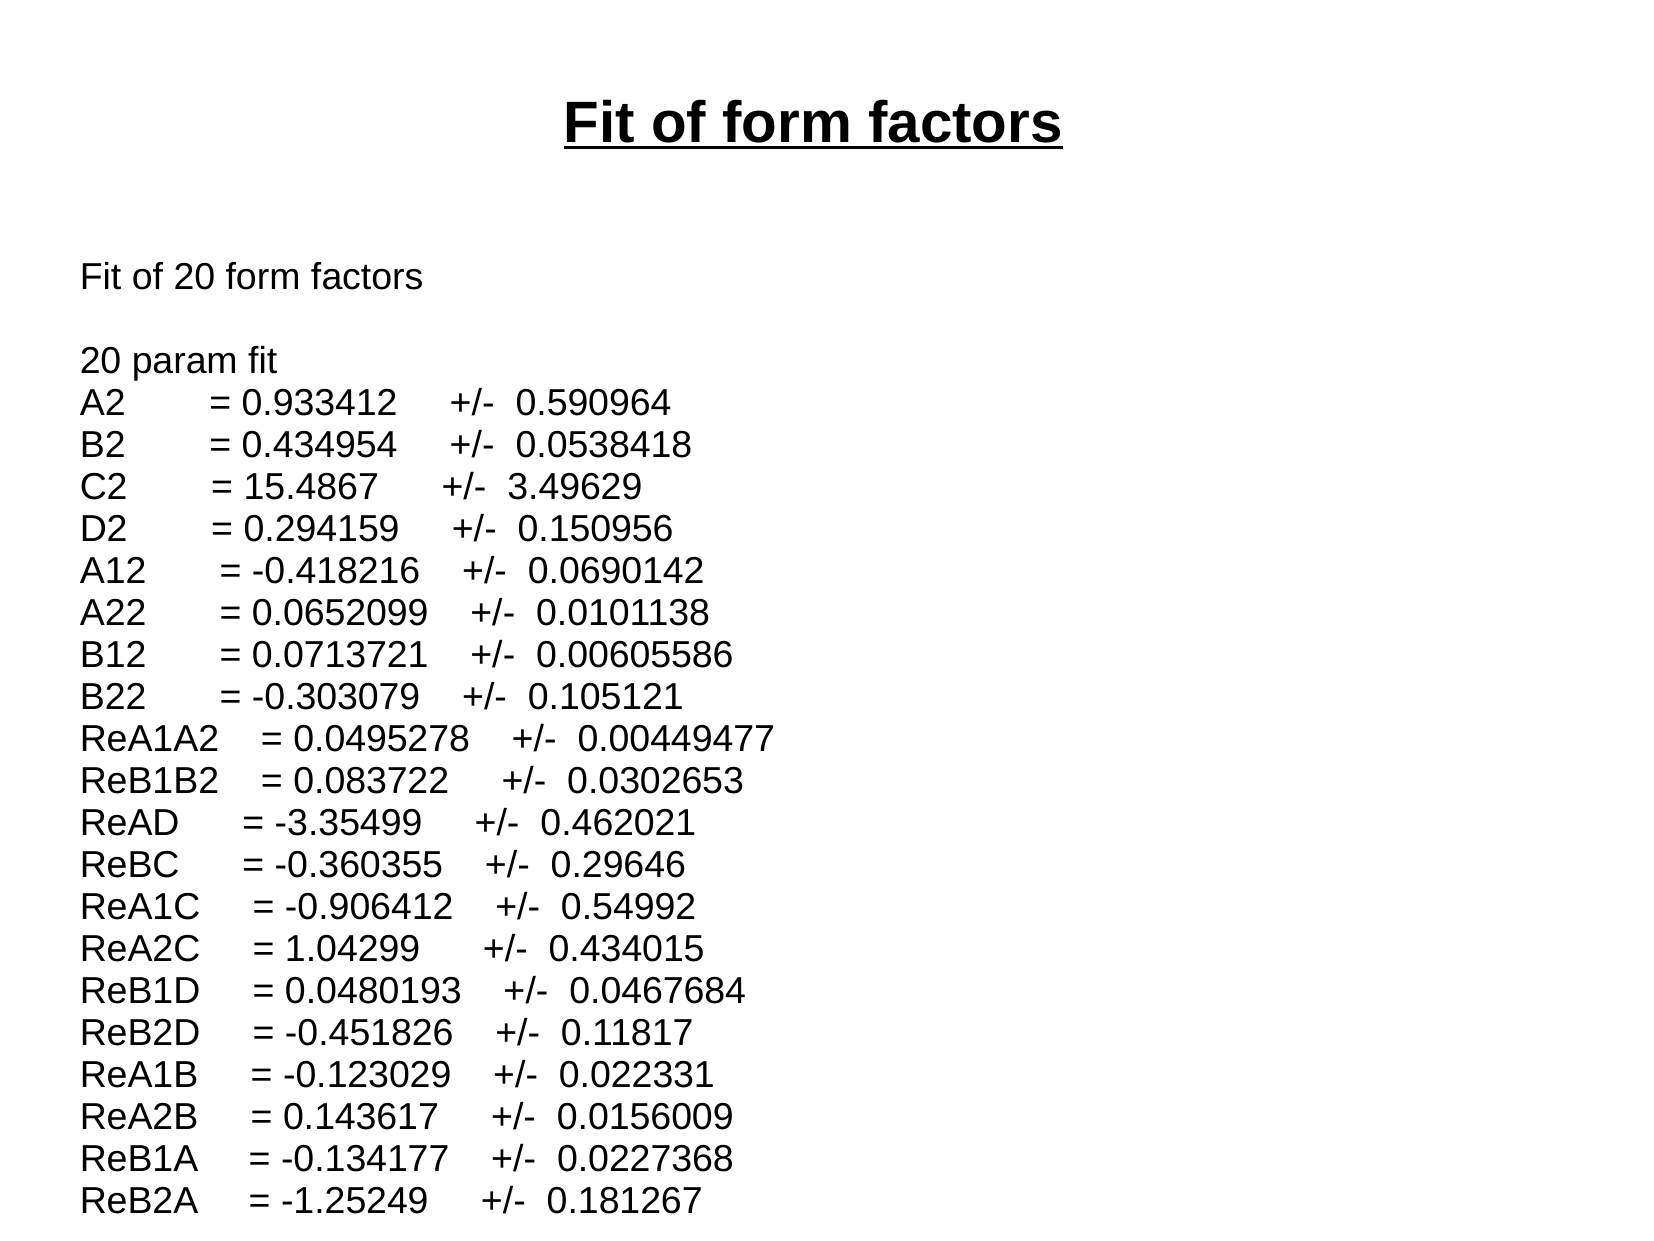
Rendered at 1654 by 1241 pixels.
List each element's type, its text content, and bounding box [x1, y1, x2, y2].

text_box Fit of 20 form factors 20 param fit A2 = 0.933412 +/- 0.590964 B2 = 0.434954 +/- 0.0538418 C2 = 15.4867 +/- 3.49629 D2 = 0.294159 +/- 0.150956 A12 = -0.418216 +/- 0.0690142 A22 = 0.0652099 +/- 0.0101138 B12 = 0.0713721 +/- 0.00605586 B22 = -0.303079 +/- 0.105121 ReA1A2 = 0.0495278 +/- 0.00449477 ReB1B2 = 0.083722 +/- 0.0302653 ReAD = -3.35499 +/- 0.462021 ReBC = -0.360355 +/- 0.29646 ReA1C = -0.906412 +/- 0.54992 ReA2C = 1.04299 +/- 0.434015 ReB1D = 0.0480193 +/- 0.0467684 ReB2D = -0.451826 +/- 0.11817 ReA1B = -0.123029 +/- 0.022331 ReA2B = 0.143617 +/- 0.0156009 ReB1A = -0.134177 +/- 0.0227368 ReB2A = -1.25249 +/- 0.181267 [64, 248, 791, 1230]
text_box Fit of form factors [549, 82, 1079, 164]
